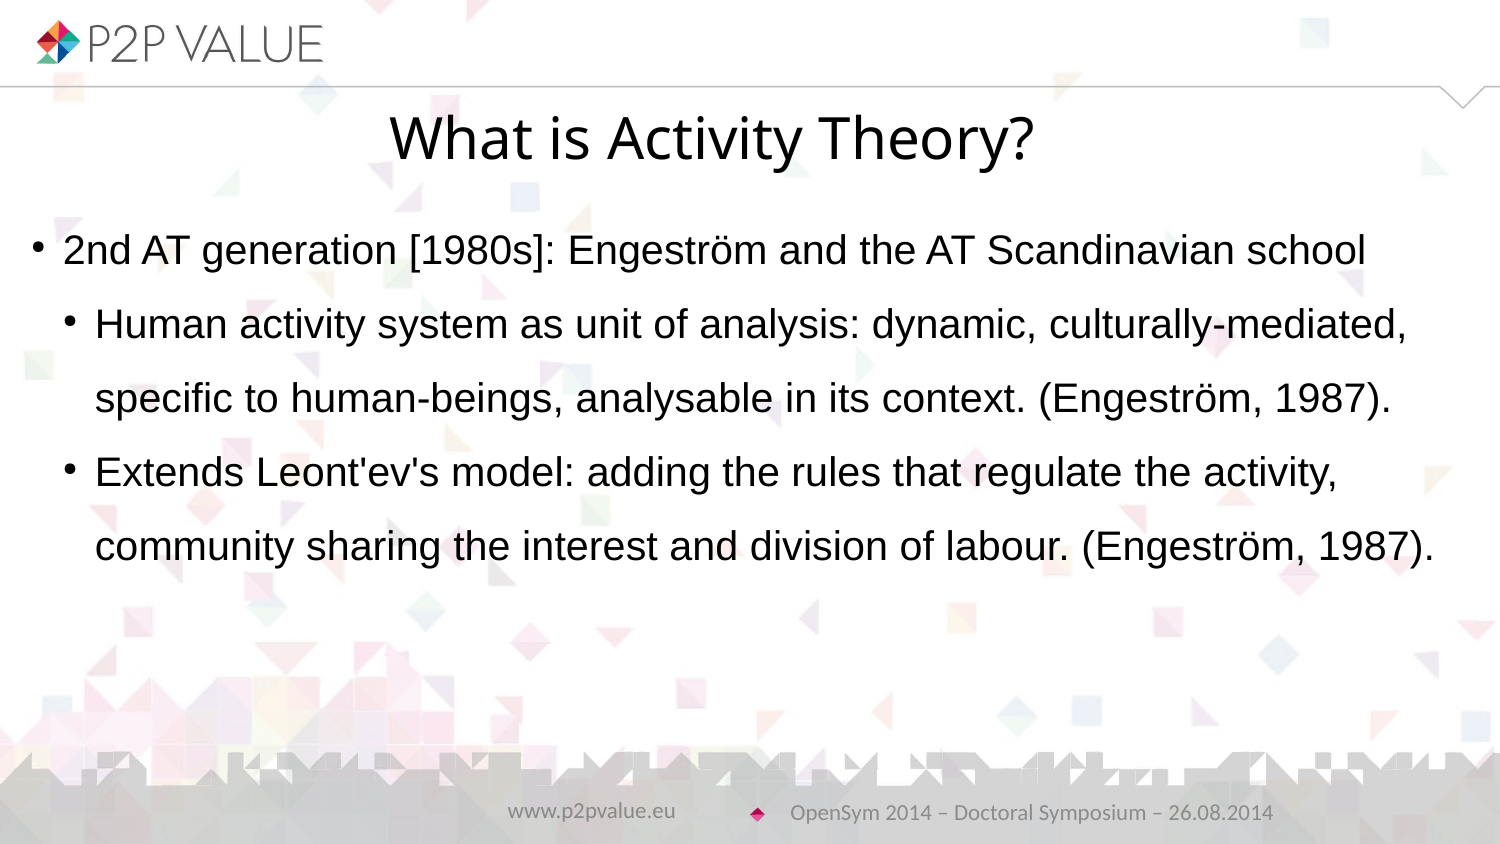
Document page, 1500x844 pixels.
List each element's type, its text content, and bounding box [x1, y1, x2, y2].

text_box www.p2pvalue.eu [501, 789, 720, 829]
picture [0, 0, 1500, 844]
subtitle 2nd AT generation [1980s]: Engeström and the AT Scandinavian school Human activity system as unit of analysis: dynamic, culturally-mediated, specific to human-beings, analysable in its context. (Engeström, 1987). Extends Leont'ev's model: adding the rules that regulate the activity, community sharing the interest and division of labour. (Engeström, 1987). [17, 191, 1499, 747]
text_box OpenSym 2014 – Doctoral Symposium – 26.08.2014 [777, 788, 1470, 834]
title What is Activity Theory? [60, 92, 1366, 181]
